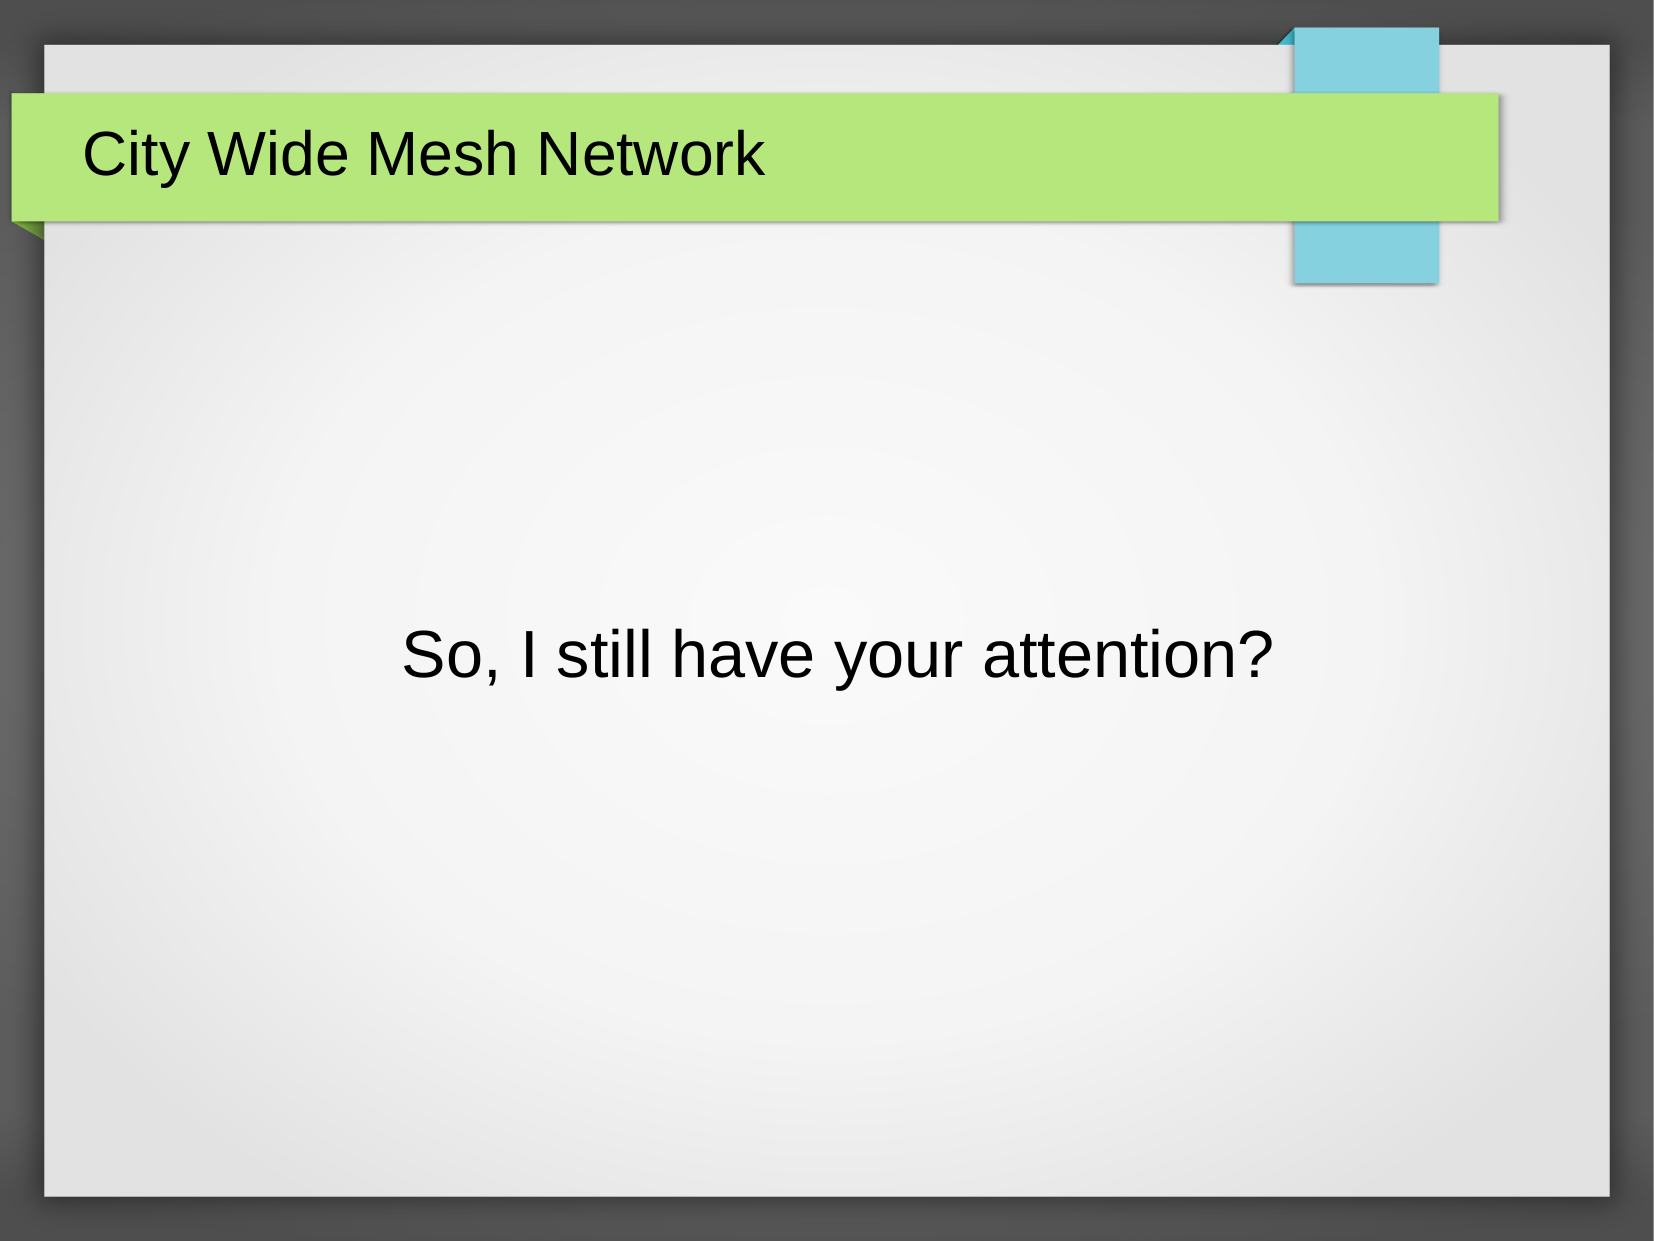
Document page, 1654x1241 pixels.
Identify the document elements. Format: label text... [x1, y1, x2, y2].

subtitle So, I still have your attention? [82, 295, 1571, 1015]
picture [0, 0, 1654, 1241]
title City Wide Mesh Network [82, 94, 1264, 213]
